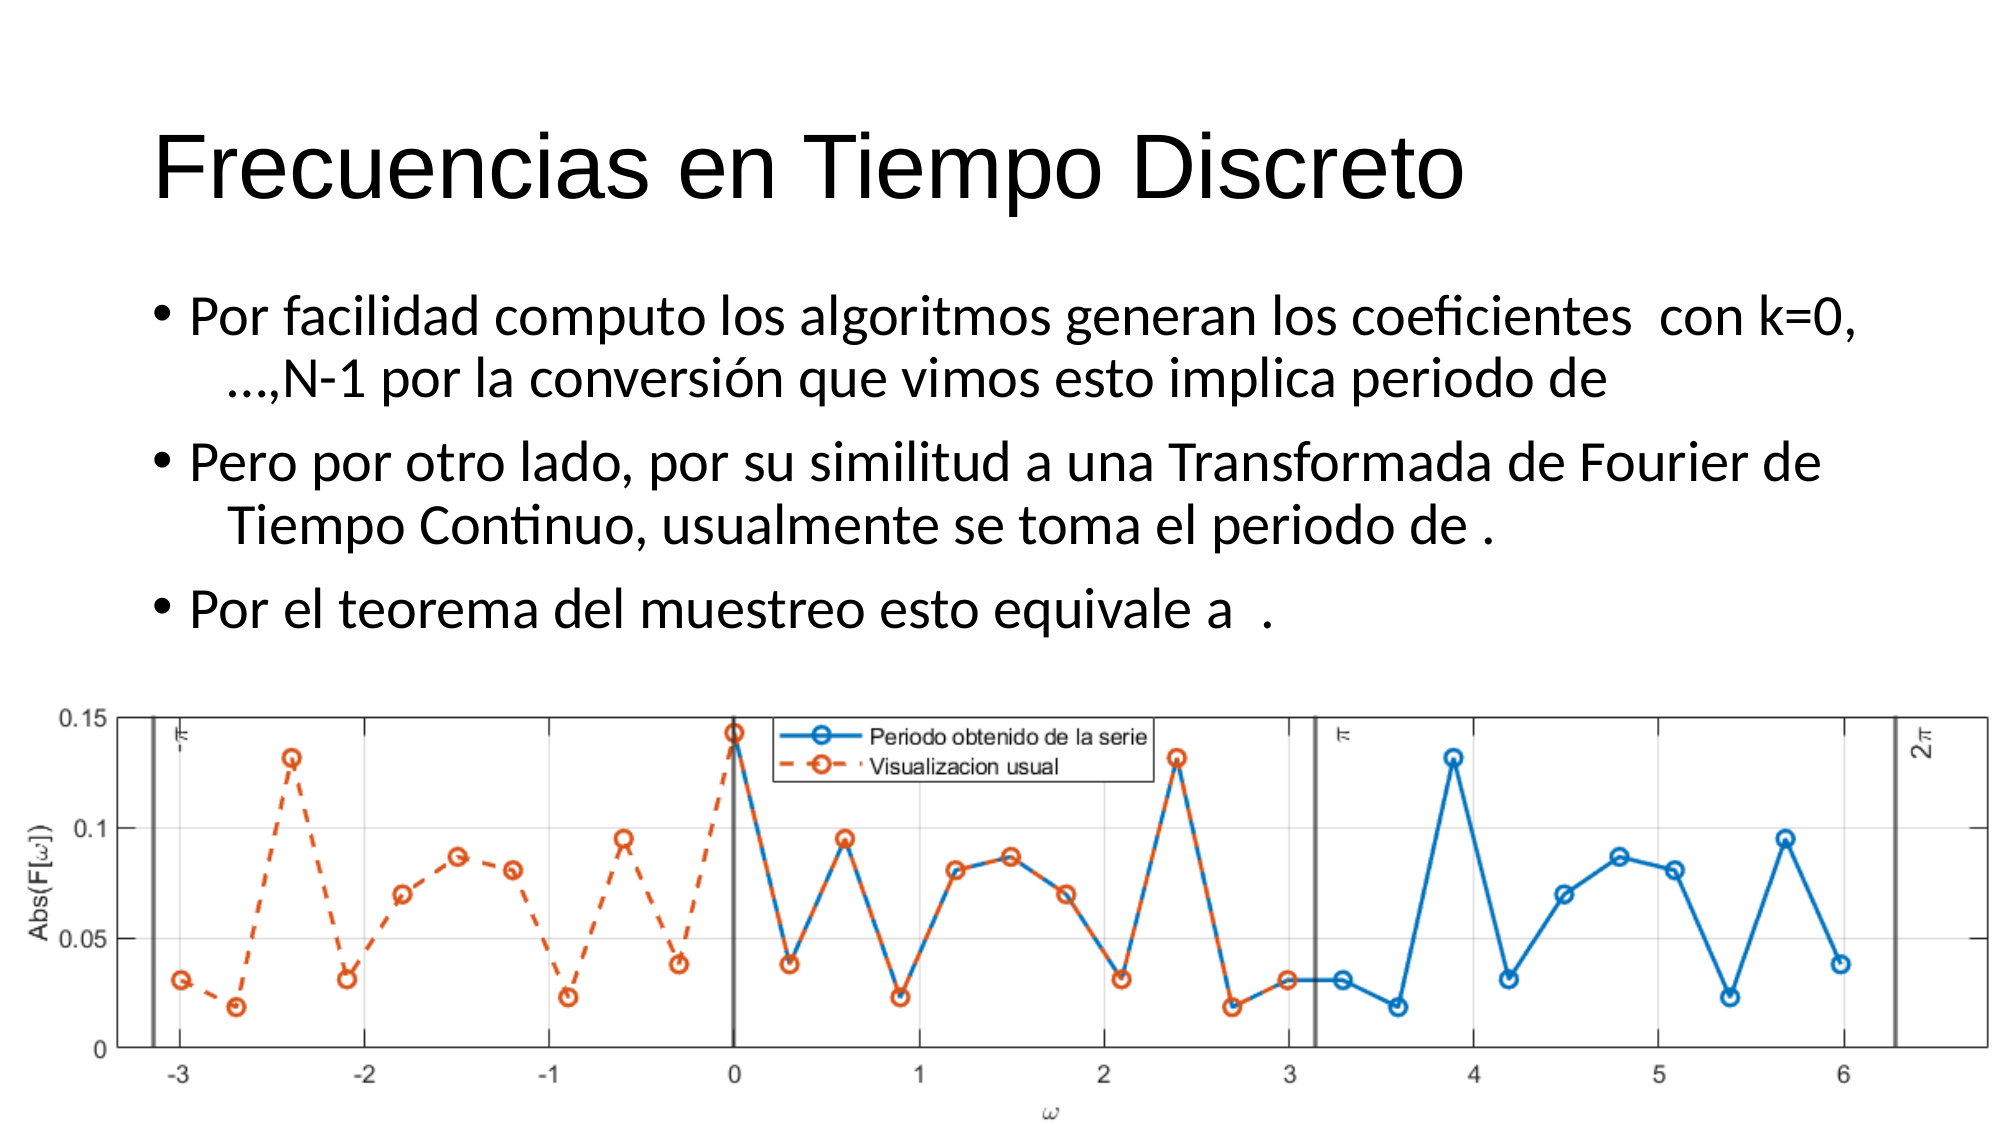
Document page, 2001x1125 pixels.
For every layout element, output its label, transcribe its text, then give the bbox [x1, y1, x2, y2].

title Frecuencias en Tiempo Discreto [137, 59, 1863, 277]
list Por facilidad computo los algoritmos generan los coeficientes con k=0,…,N-1 por la conversión que vimos esto implica periodo de Pero por otro lado, por su similitud a una Transformada de Fourier de Tiempo Continuo, usualmente se toma el periodo de . Por el teorema del muestreo esto equivale a . [137, 277, 1932, 698]
picture [6, 698, 1997, 1125]
